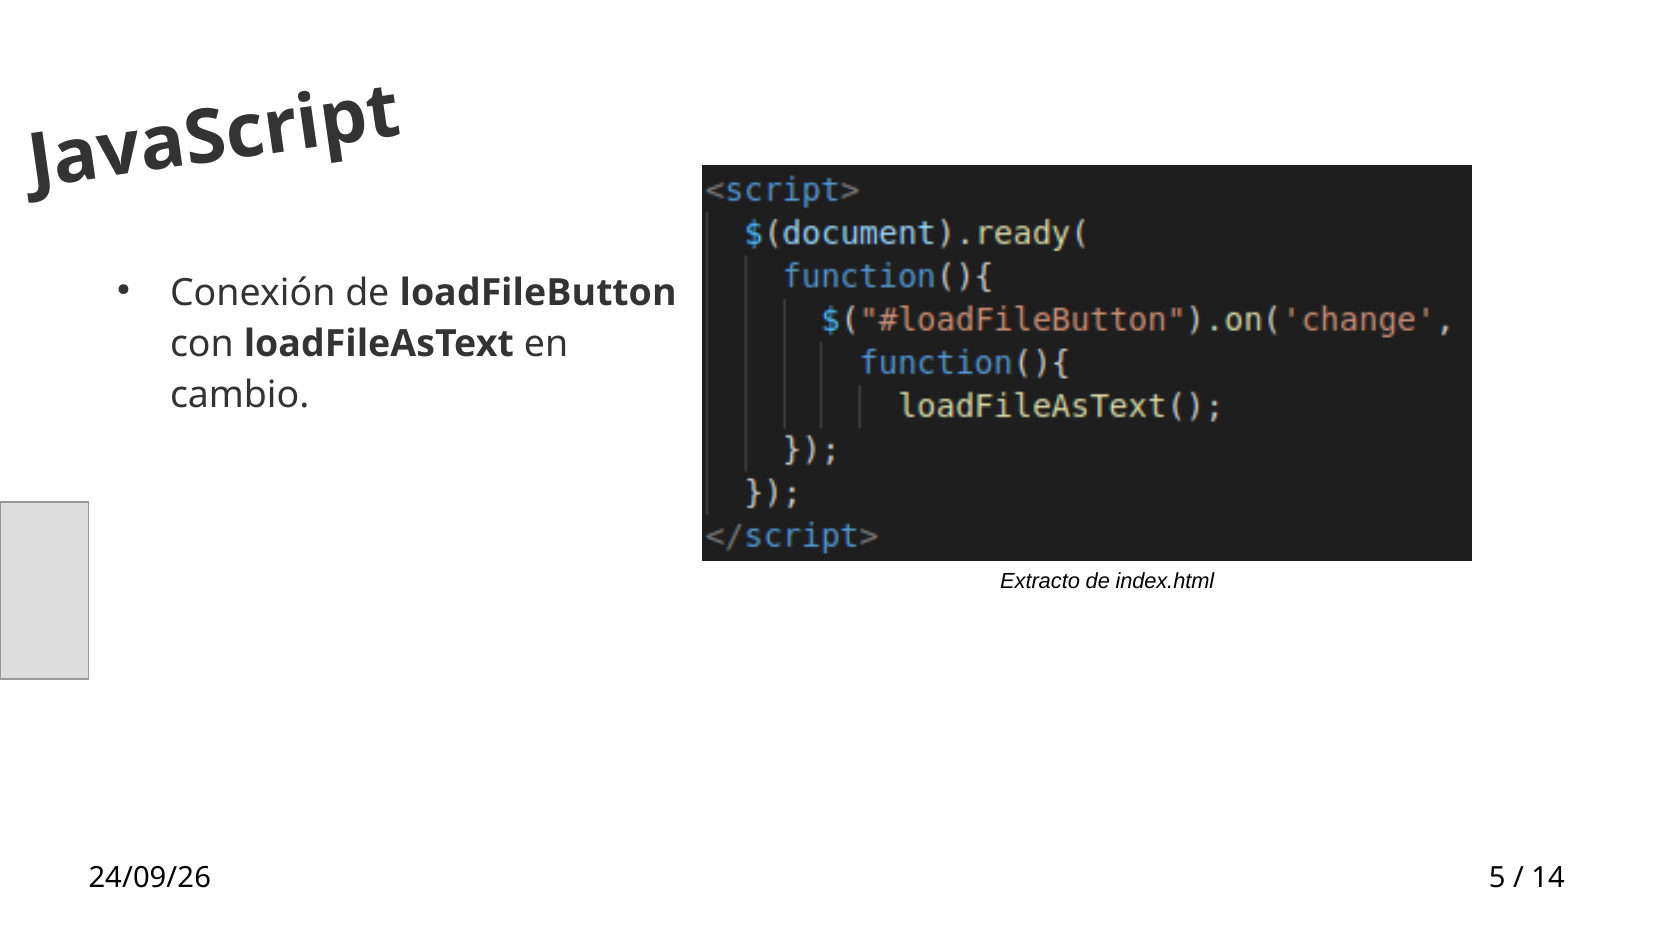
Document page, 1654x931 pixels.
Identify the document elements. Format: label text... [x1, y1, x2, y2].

title JavaScript [16, 0, 1501, 237]
list Conexión de loadFileButton con loadFileAsText en cambio. [99, 265, 680, 789]
text_box Extracto de index.html [767, 561, 1447, 601]
picture [702, 165, 1472, 562]
